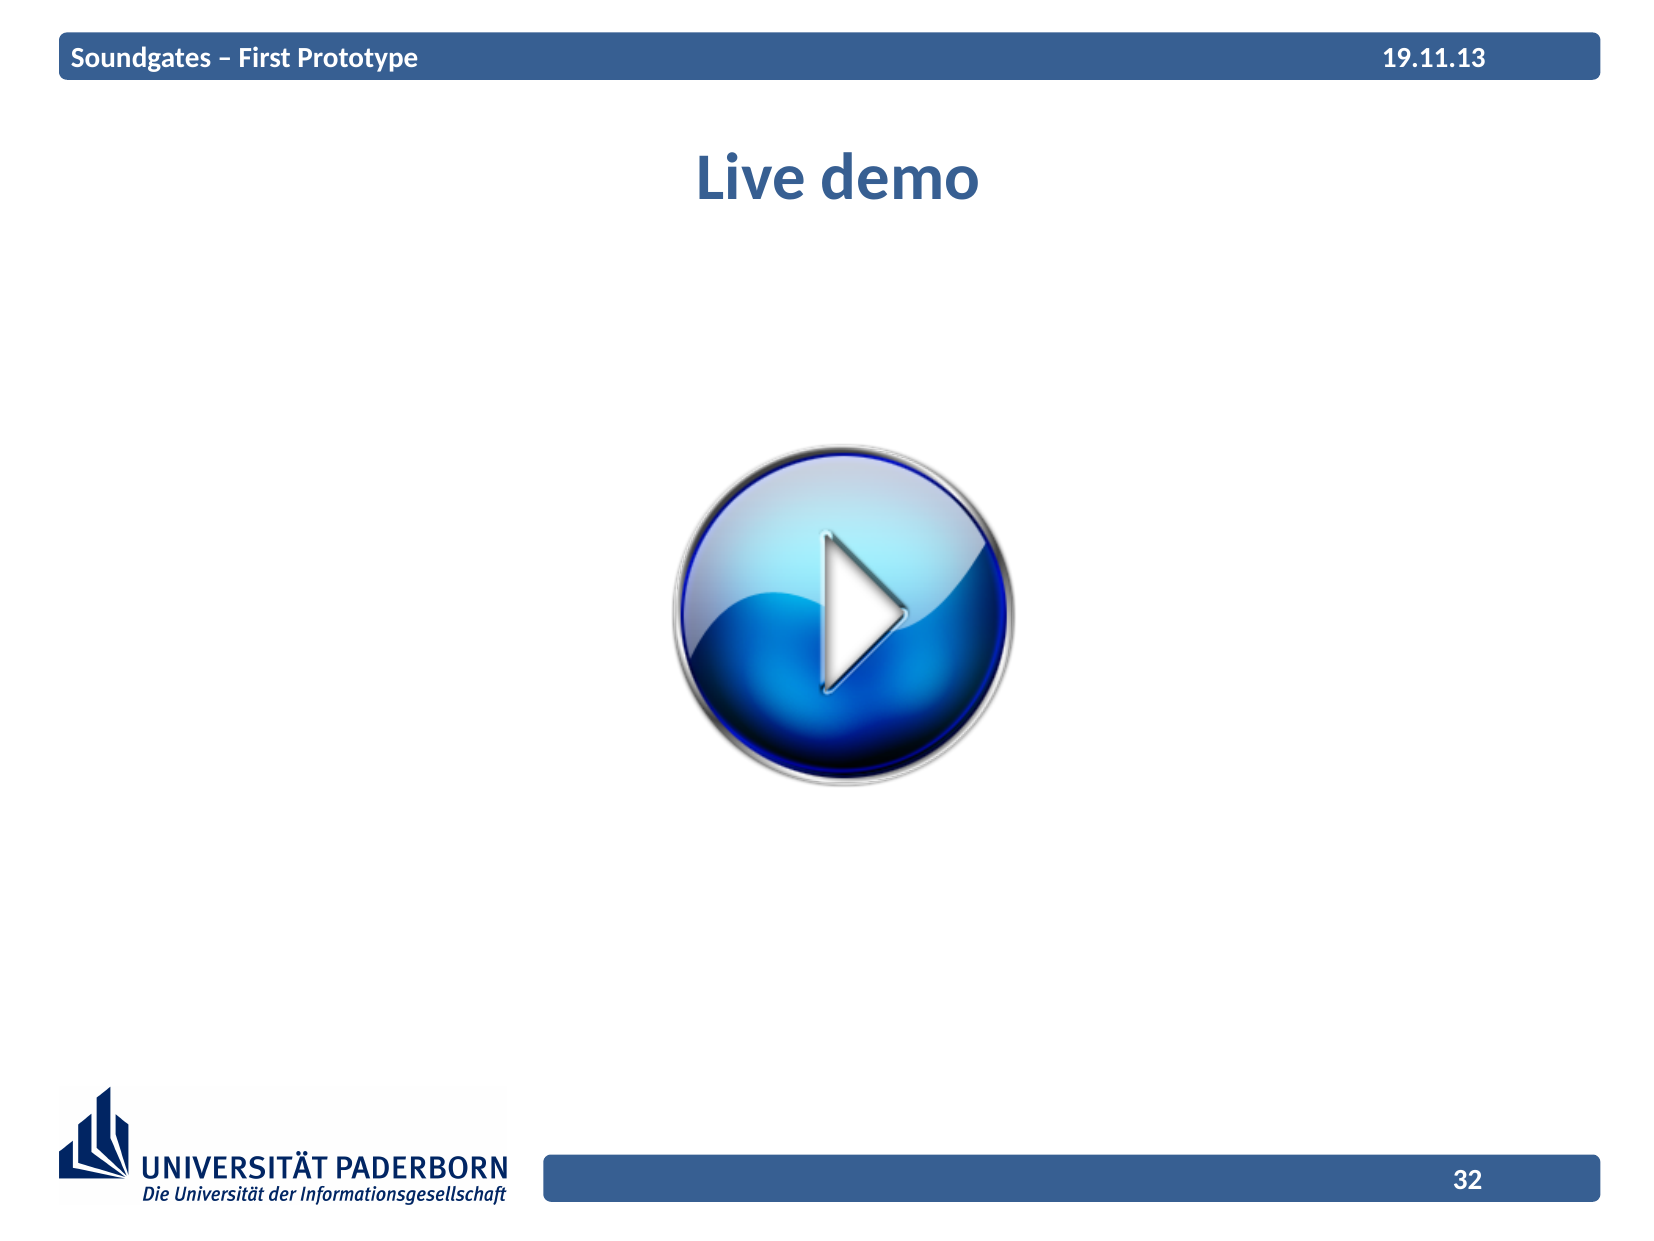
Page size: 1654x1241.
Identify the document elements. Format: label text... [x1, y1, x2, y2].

text_box <number> [1452, 1154, 1583, 1202]
picture [59, 1086, 507, 1205]
text_box 19.11.13 [1381, 32, 1583, 80]
title Live demo [82, 121, 1595, 225]
text_box Soundgates – First Prototype [70, 32, 1359, 80]
picture [648, 425, 1040, 816]
